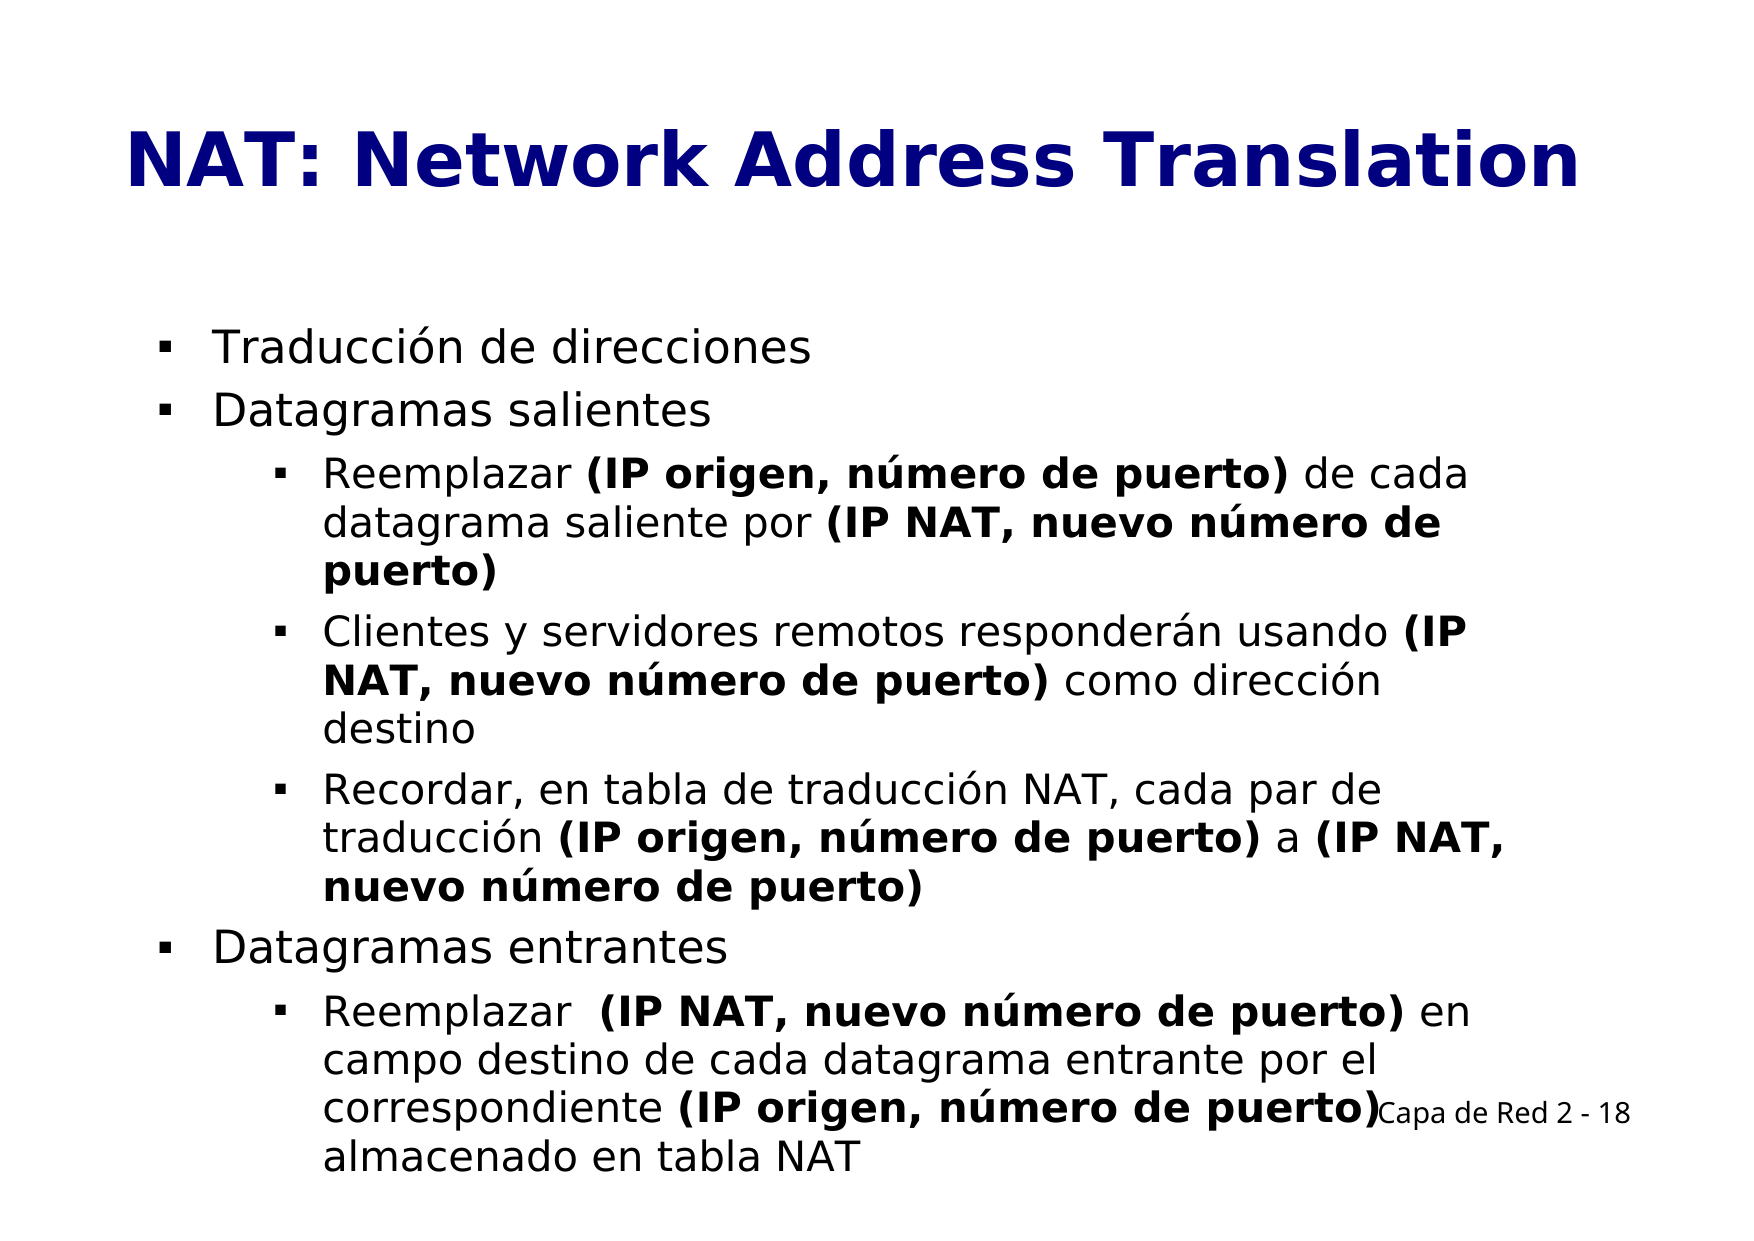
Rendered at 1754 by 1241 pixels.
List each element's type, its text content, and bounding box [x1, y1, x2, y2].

list Traducción de direcciones Datagramas salientes Reemplazar (IP origen, número de puerto) de cada datagrama saliente por (IP NAT, nuevo número de puerto) Clientes y servidores remotos responderán usando (IP NAT, nuevo número de puerto) como dirección destino Recordar, en tabla de traducción NAT, cada par de traducción (IP origen, número de puerto) a (IP NAT, nuevo número de puerto) Datagramas entrantes Reemplazar (IP NAT, nuevo número de puerto) en campo destino de cada datagrama entrante por el correspondiente (IP origen, número de puerto) almacenado en tabla NAT [154, 320, 1546, 1133]
title NAT: Network Address Translation [109, 59, 1696, 262]
